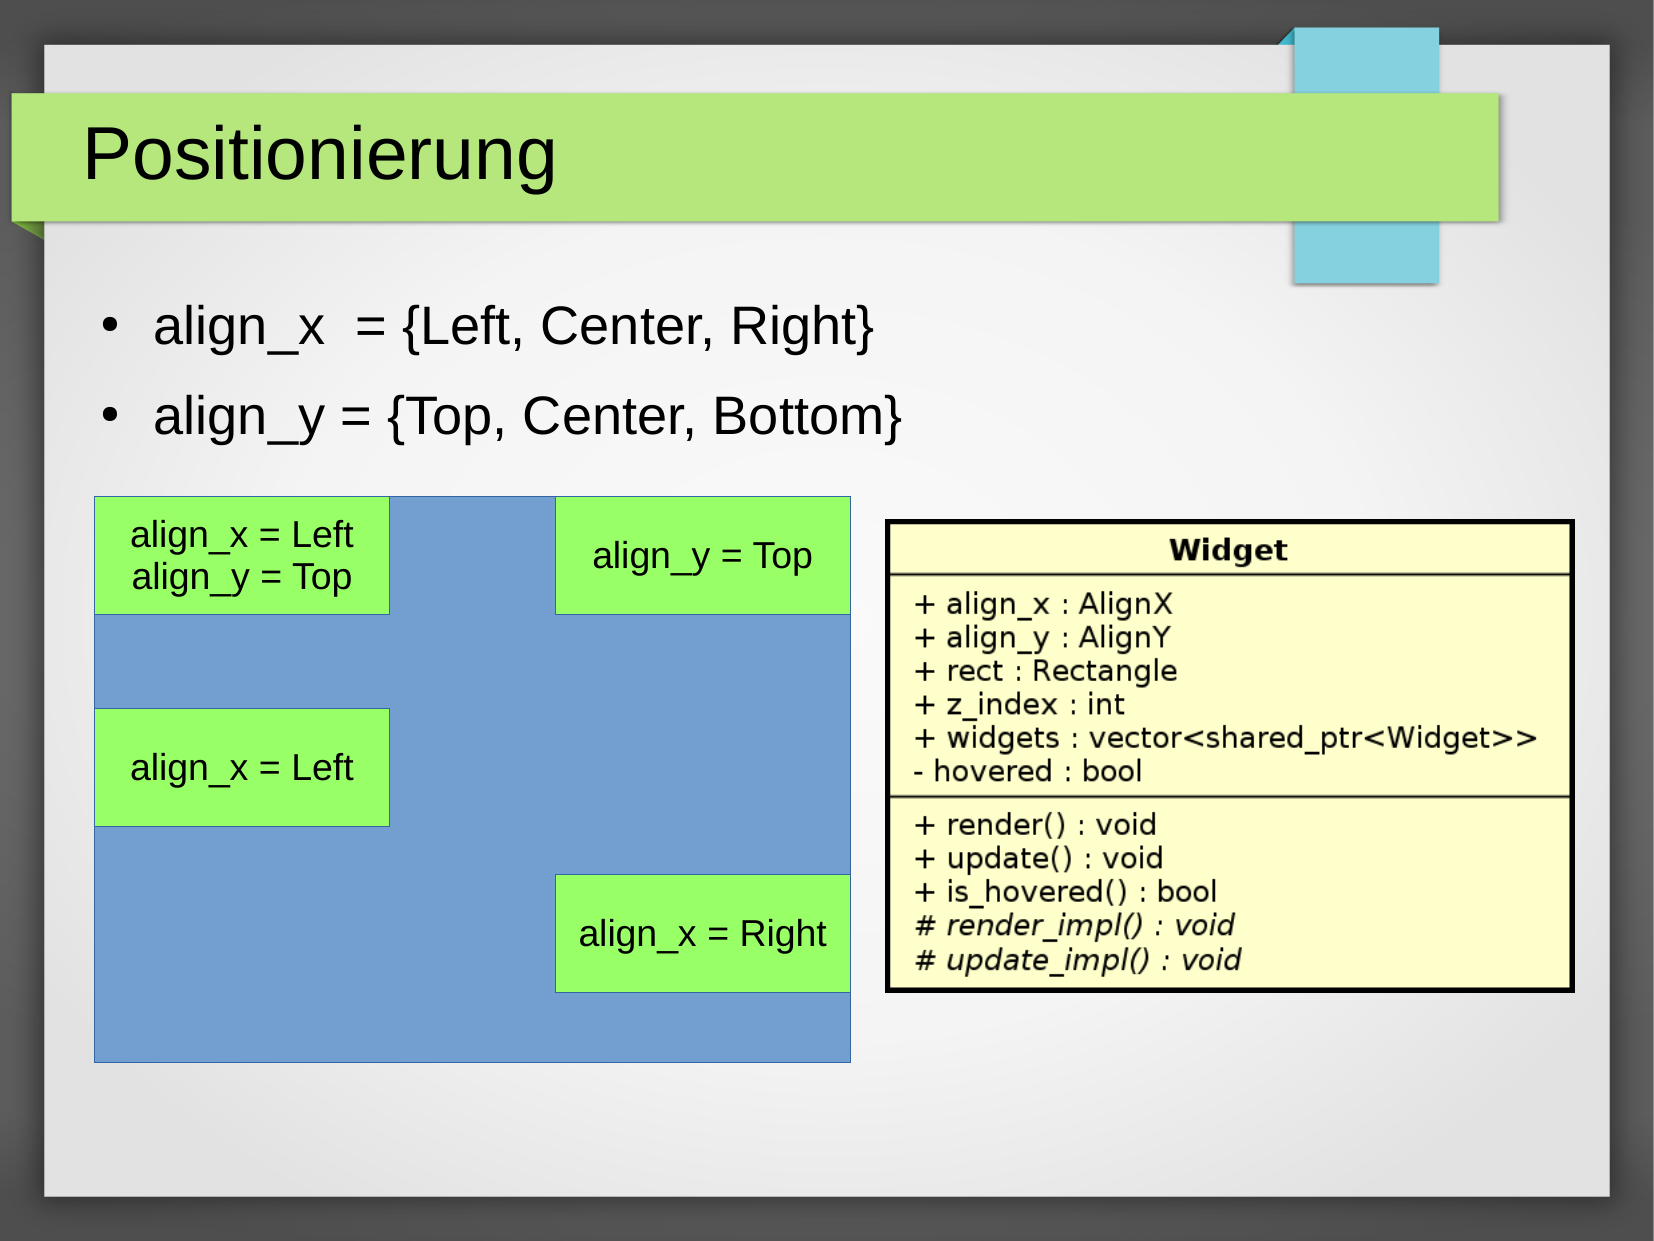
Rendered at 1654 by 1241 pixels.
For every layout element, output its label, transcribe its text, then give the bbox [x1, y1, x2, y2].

list align_x = {Left, Center, Right} align_y = {Top, Center, Bottom} [82, 295, 1571, 544]
text_box align_y = Top [555, 496, 851, 615]
title Positionierung [82, 94, 1264, 213]
text_box [94, 496, 851, 1063]
text_box align_x = Right [555, 874, 851, 993]
text_box align_x = Left align_y = Top [94, 496, 390, 615]
text_box align_x = Left [94, 708, 390, 827]
picture [0, 0, 1654, 1241]
